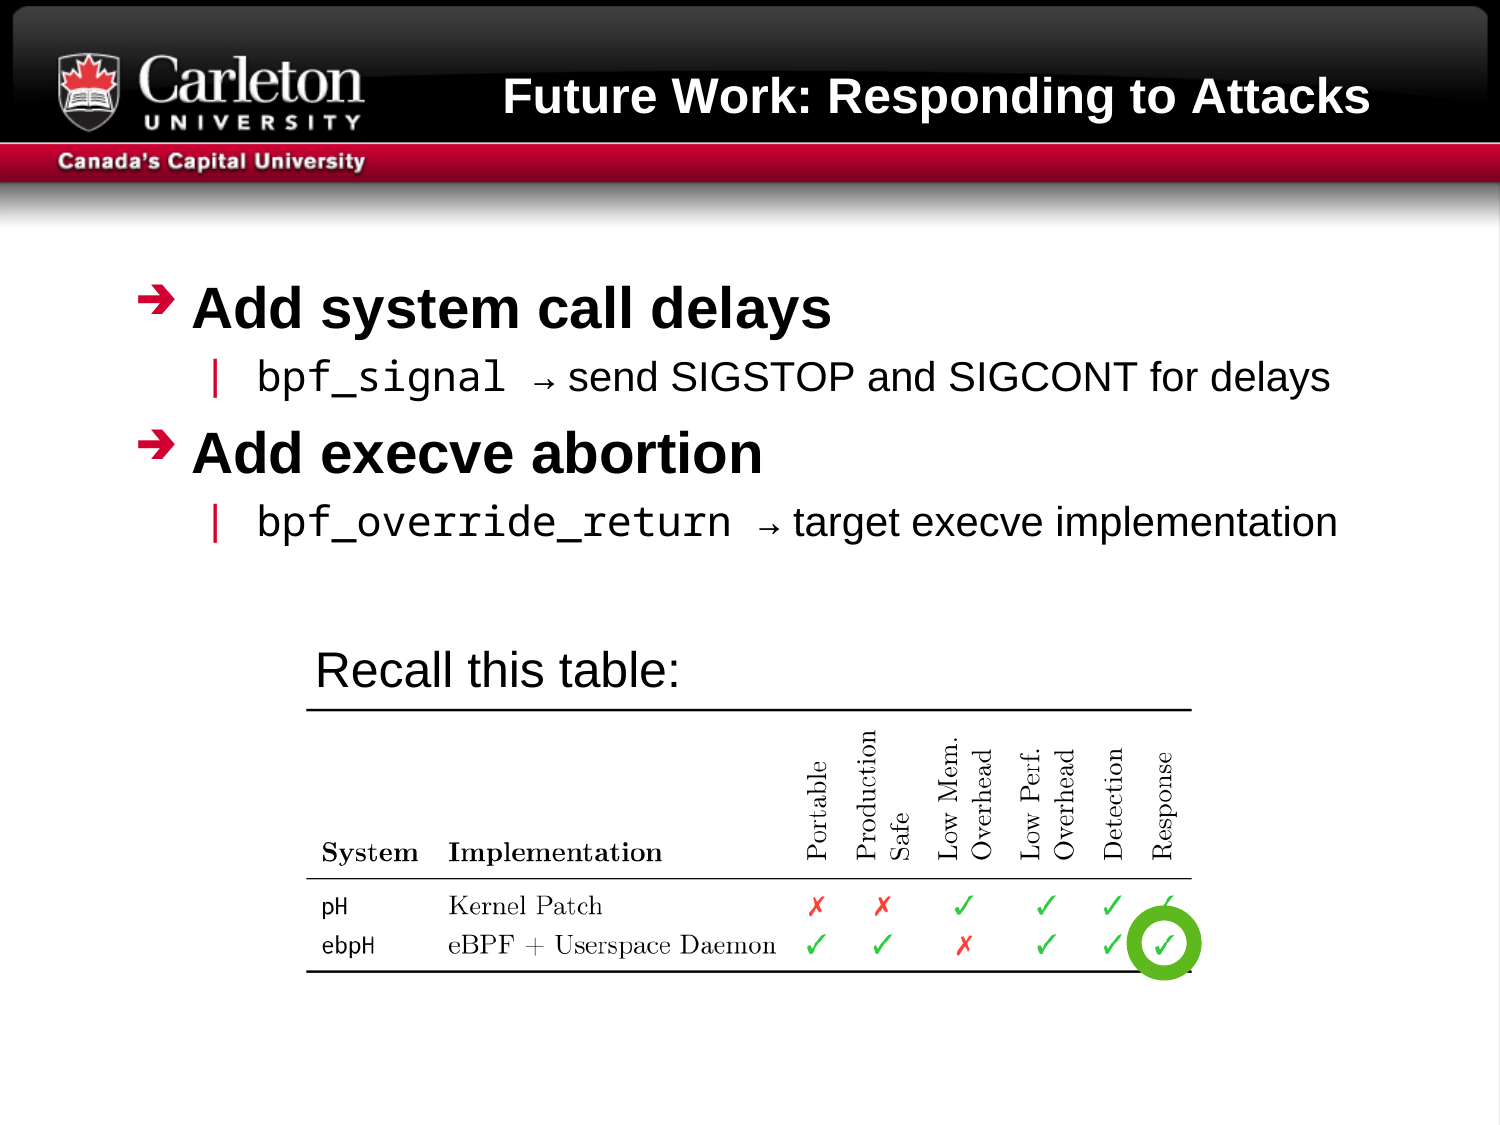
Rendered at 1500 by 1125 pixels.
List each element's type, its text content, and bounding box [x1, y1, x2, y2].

list Add system call delays bpf_signal → send SIGSTOP and SIGCONT for delays Add execve abortion bpf_override_return → target execve implementation [120, 262, 1388, 888]
title Future Work: Responding to Attacks [487, 37, 1438, 150]
text_box Recall this table: [300, 630, 721, 705]
picture [0, 0, 1500, 1125]
